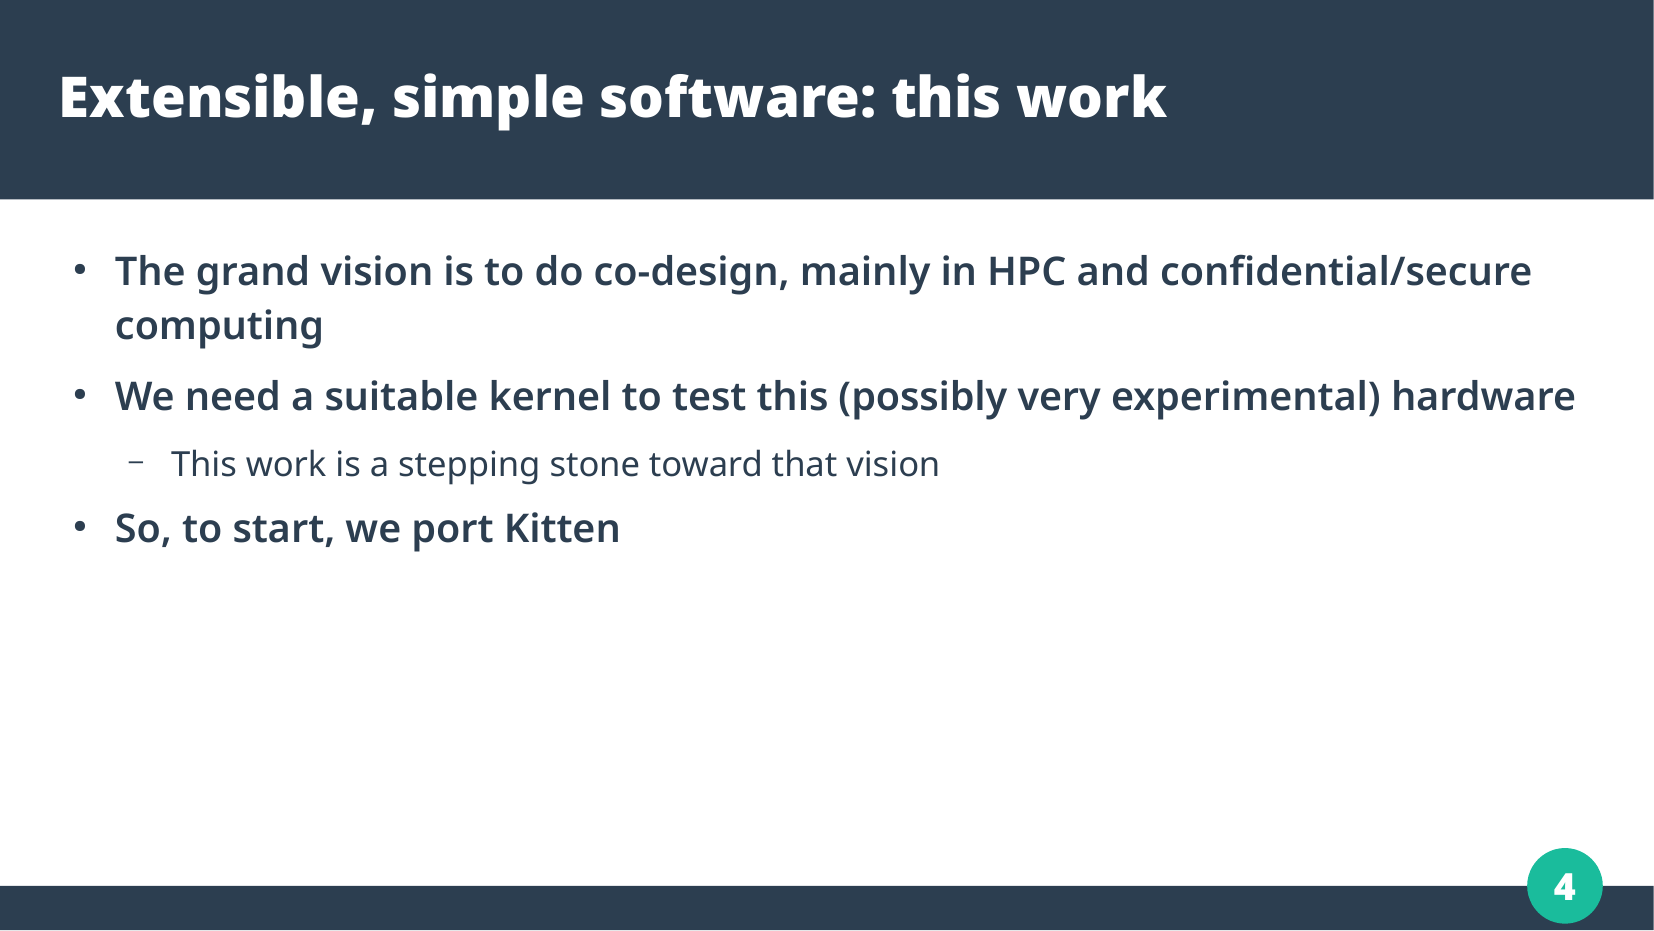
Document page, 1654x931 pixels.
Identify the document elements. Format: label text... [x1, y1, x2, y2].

list The grand vision is to do co-design, mainly in HPC and confidential/secure computing We need a suitable kernel to test this (possibly very experimental) hardware This work is a stepping stone toward that vision So, to start, we port Kitten [59, 243, 1595, 601]
title Extensible, simple software: this work [59, 37, 1595, 156]
